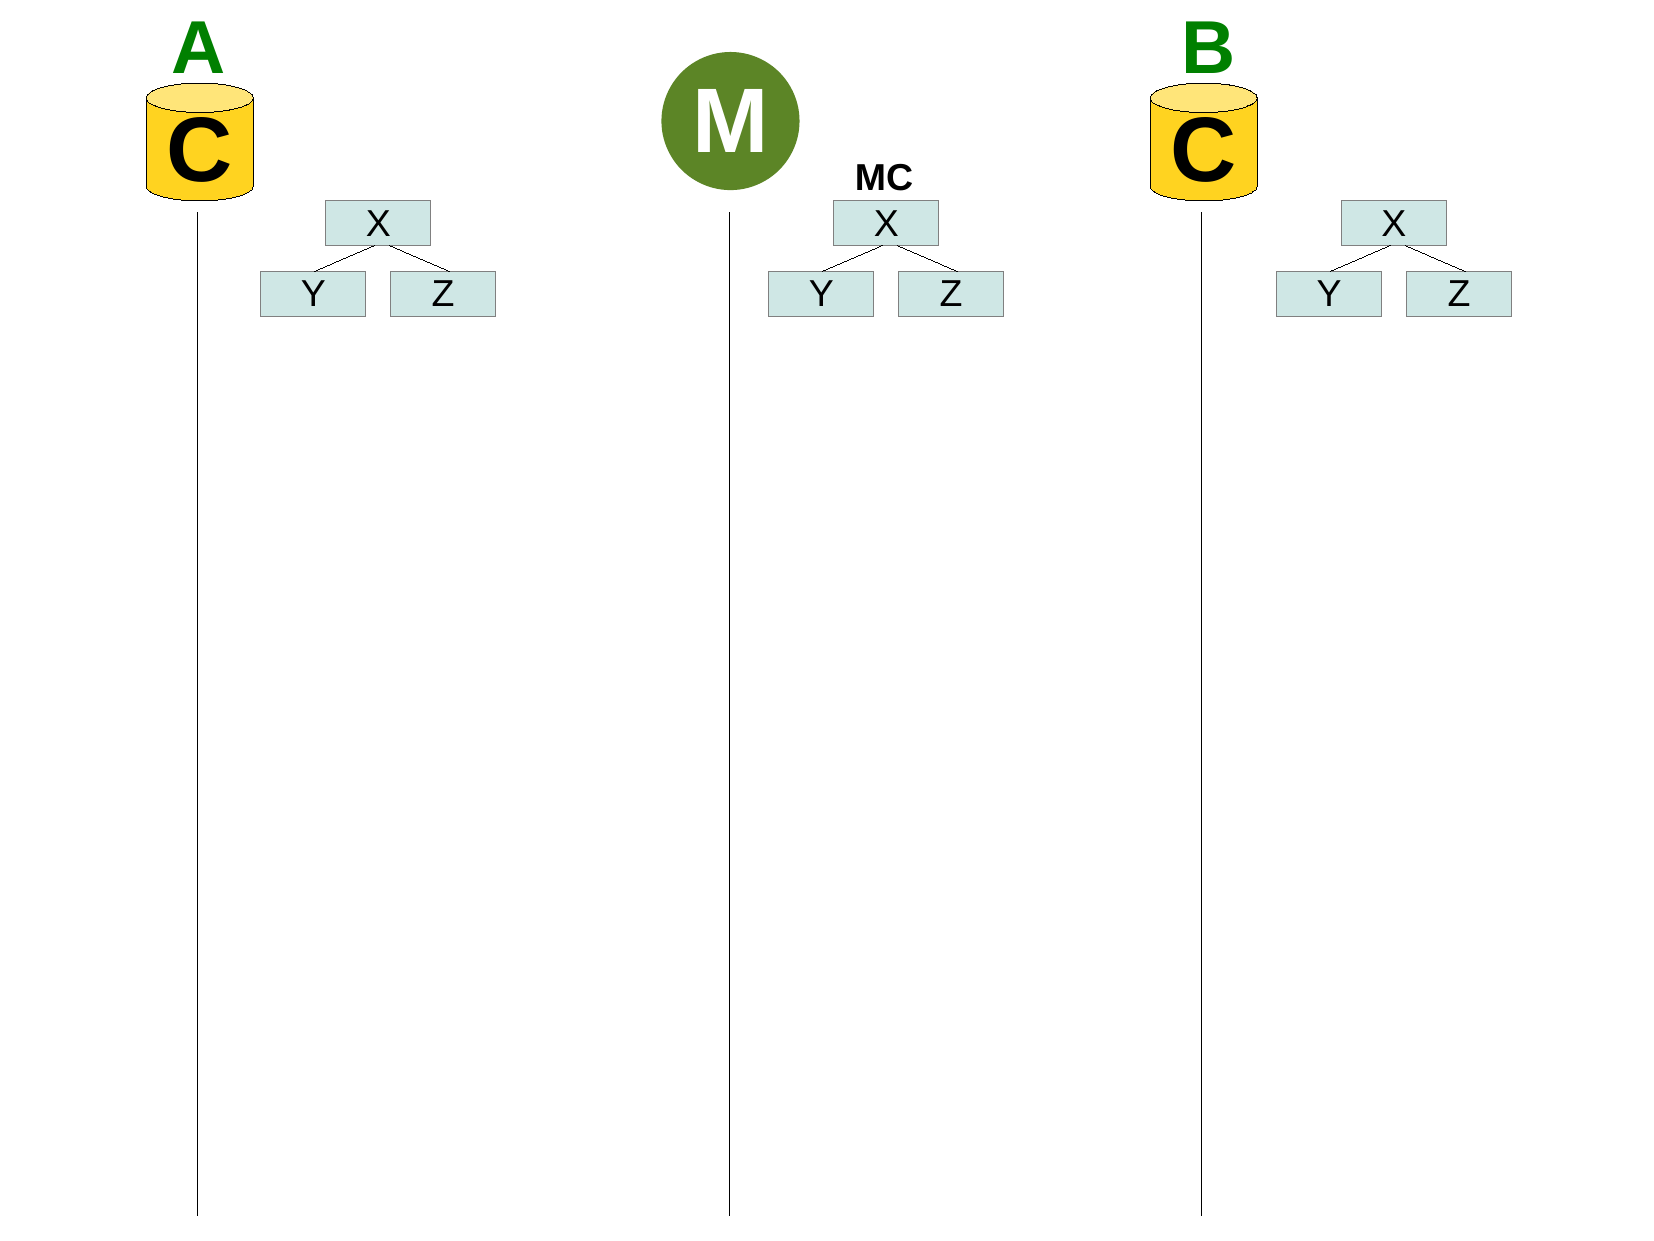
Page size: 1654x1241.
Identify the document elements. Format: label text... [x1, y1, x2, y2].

text_box M [661, 51, 800, 191]
text_box Y [260, 271, 366, 317]
text_box X [325, 200, 431, 246]
text_box B [1166, 0, 1257, 94]
text_box Y [1276, 271, 1382, 317]
text_box Time (s) [1150, 83, 1258, 113]
text_box Time (s) [146, 83, 254, 113]
text_box Z [898, 271, 1004, 317]
text_box C [1150, 99, 1258, 201]
text_box A [157, 0, 248, 90]
text_box Z [1406, 271, 1512, 317]
text_box X [1341, 200, 1447, 246]
text_box C [146, 99, 254, 201]
text_box MC [840, 149, 961, 207]
text_box X [833, 200, 939, 246]
text_box Y [768, 271, 874, 317]
text_box Z [390, 271, 496, 317]
